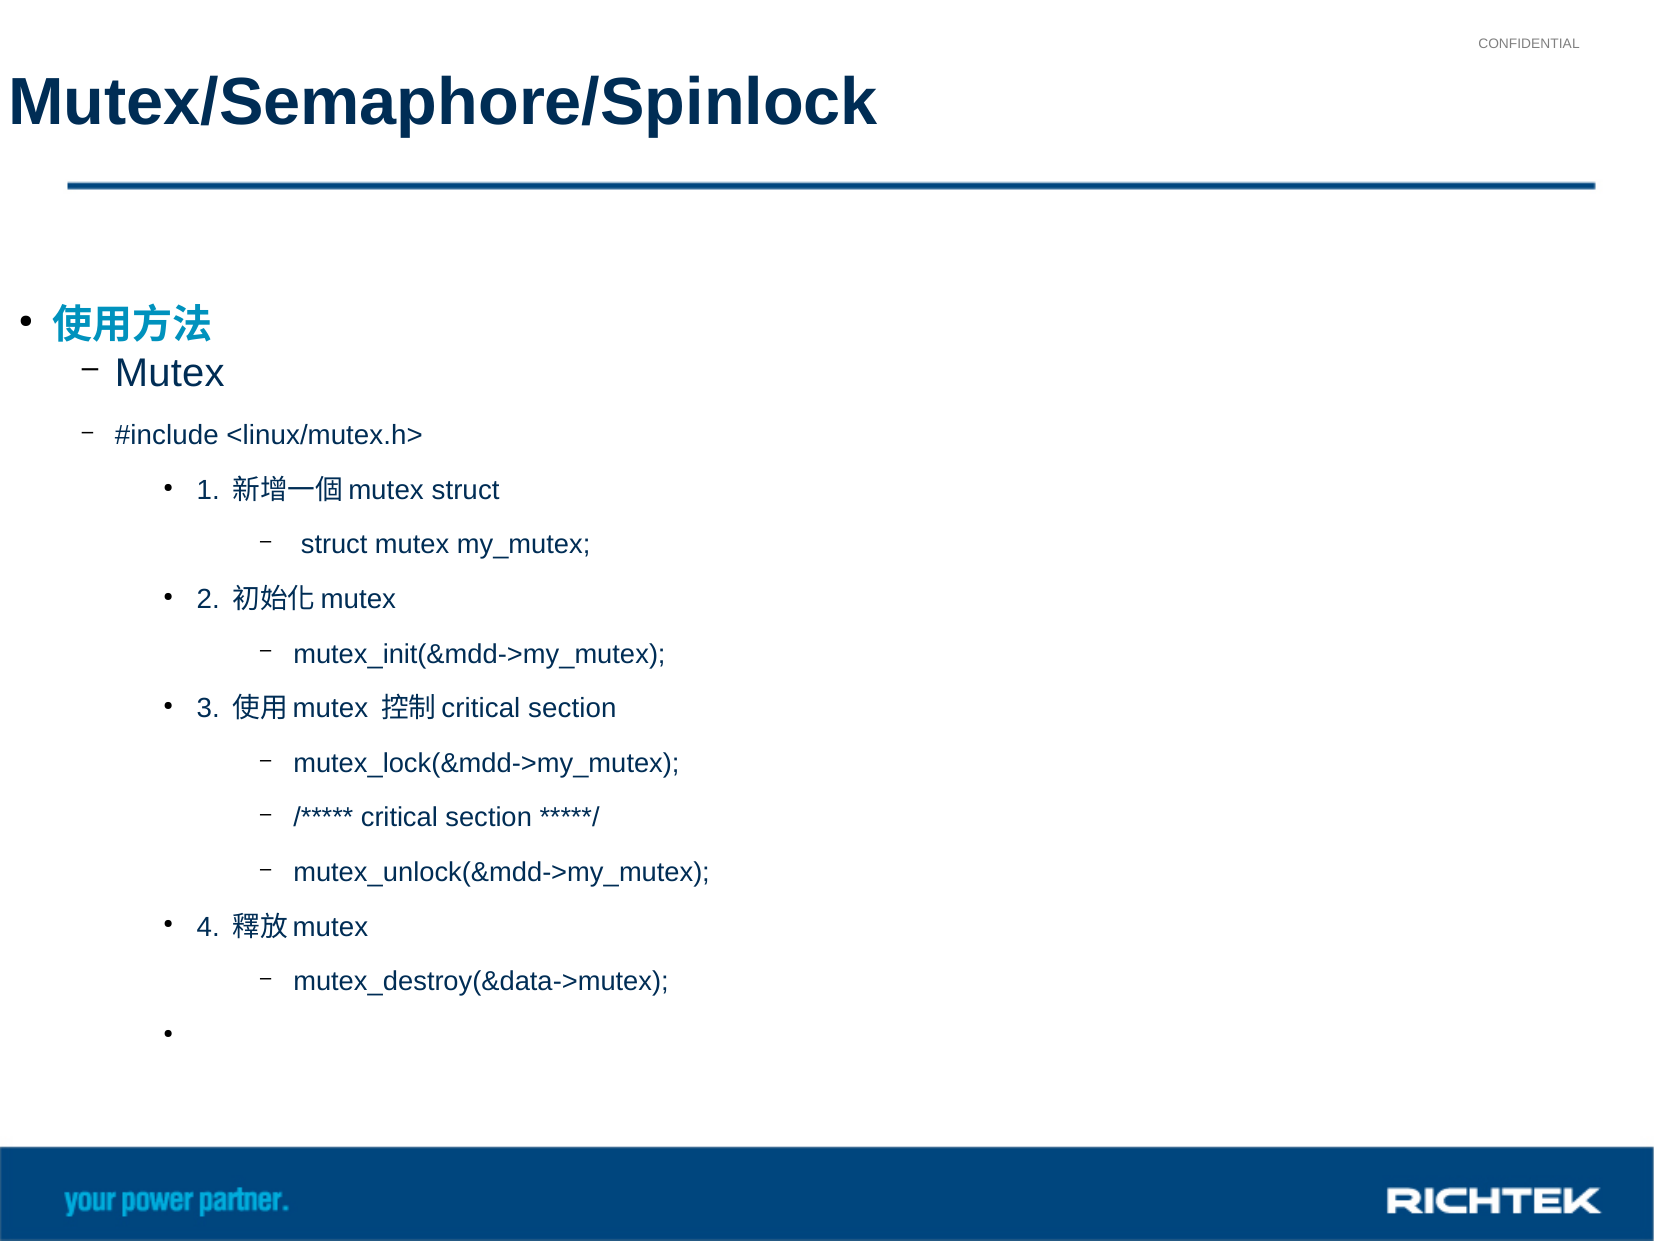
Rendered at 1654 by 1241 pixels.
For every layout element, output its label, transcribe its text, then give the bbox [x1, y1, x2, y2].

title Mutex/Semaphore/Spinlock [0, 49, 1489, 257]
list 使用方法 Mutex #include <linux/mutex.h> 1. 新增一個mutex struct struct mutex my_mutex; 2. 初始化mutex mutex_init(&mdd->my_mutex); 3. 使用mutex 控制critical section mutex_lock(&mdd->my_mutex); /***** critical section *****/ mutex_unlock(&mdd->my_mutex); 4. 釋放mutex mutex_destroy(&data->mutex); [0, 290, 1489, 1010]
